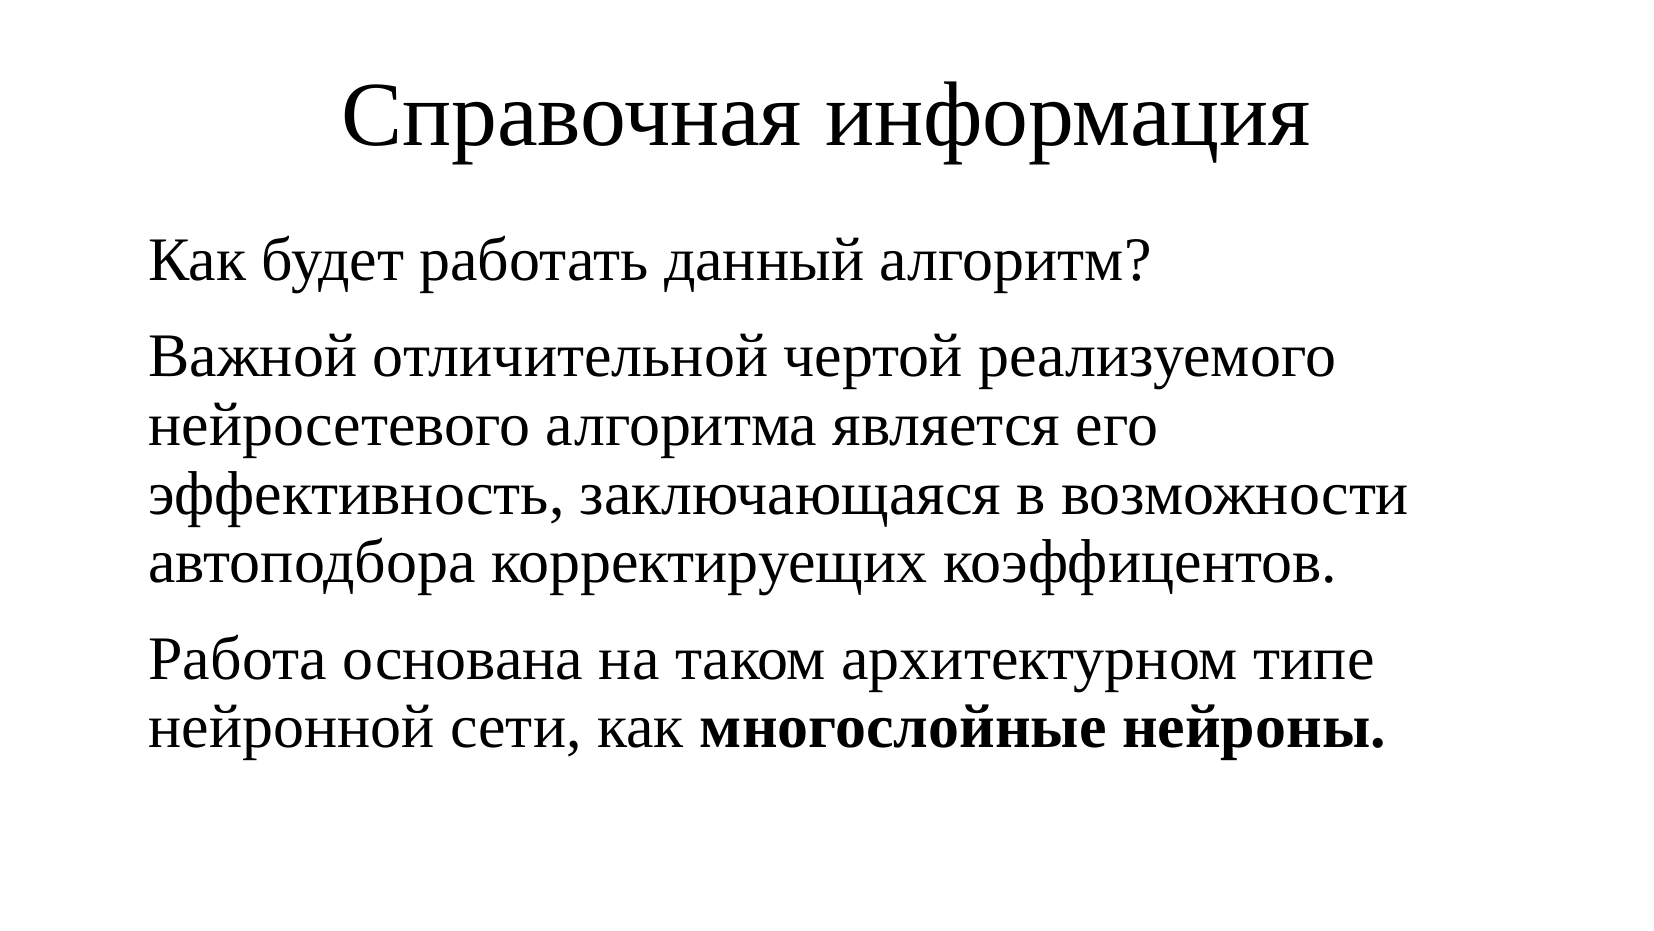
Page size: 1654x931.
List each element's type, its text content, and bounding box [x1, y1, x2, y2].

list Как будет работать данный алгоритм? Важной отличительной чертой реализуемого нейросетевого алгоритма является его эффективность, заключающаяся в возможности автоподбора корректируещих коэффицентов. Работа основана на таком архитектурном типе нейронной сети, как многослойные нейроны. [82, 225, 1571, 765]
title Справочная информация [82, 37, 1571, 193]
